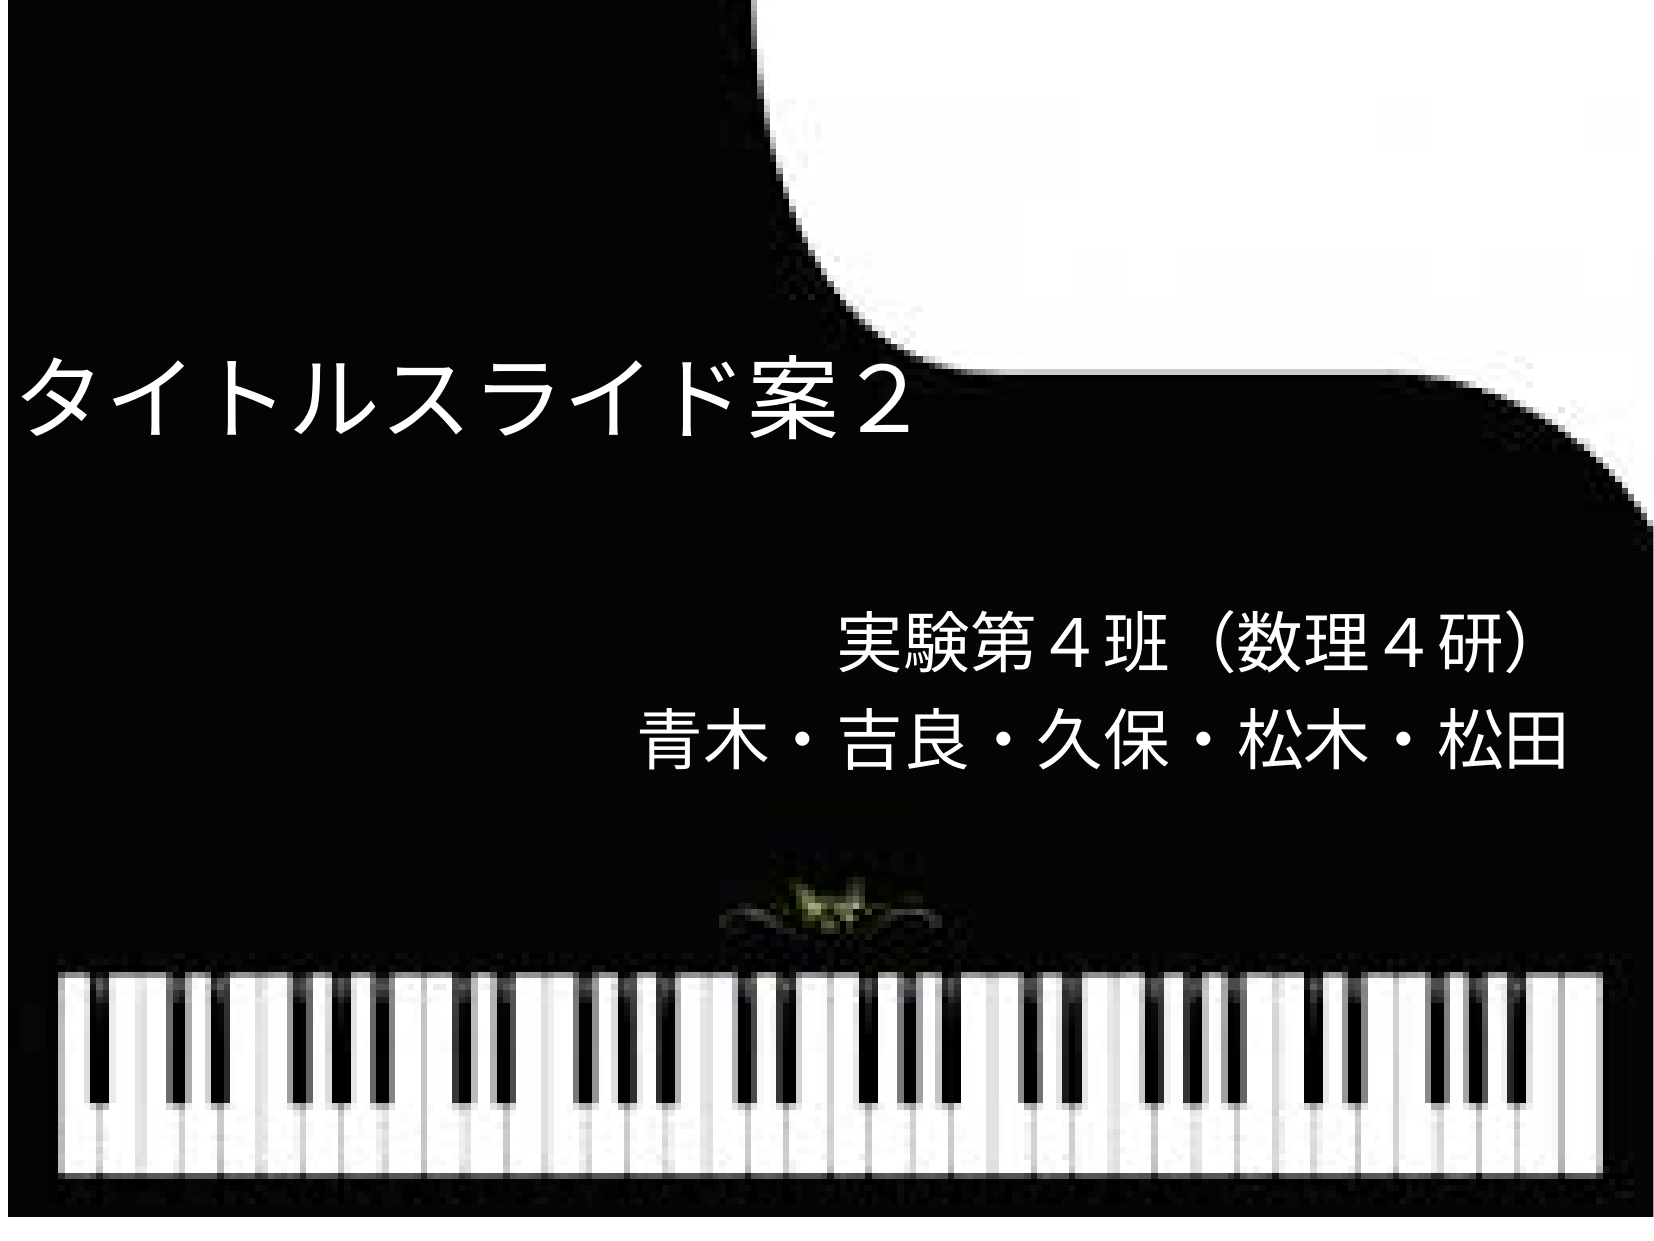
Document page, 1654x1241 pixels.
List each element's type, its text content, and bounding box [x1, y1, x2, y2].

subtitle 実験第４班（数理４研） 青木・吉良・久保・松木・松田 [82, 290, 1571, 1010]
picture [8, 0, 1654, 1217]
title タイトルスライド案２ [0, 289, 1028, 497]
